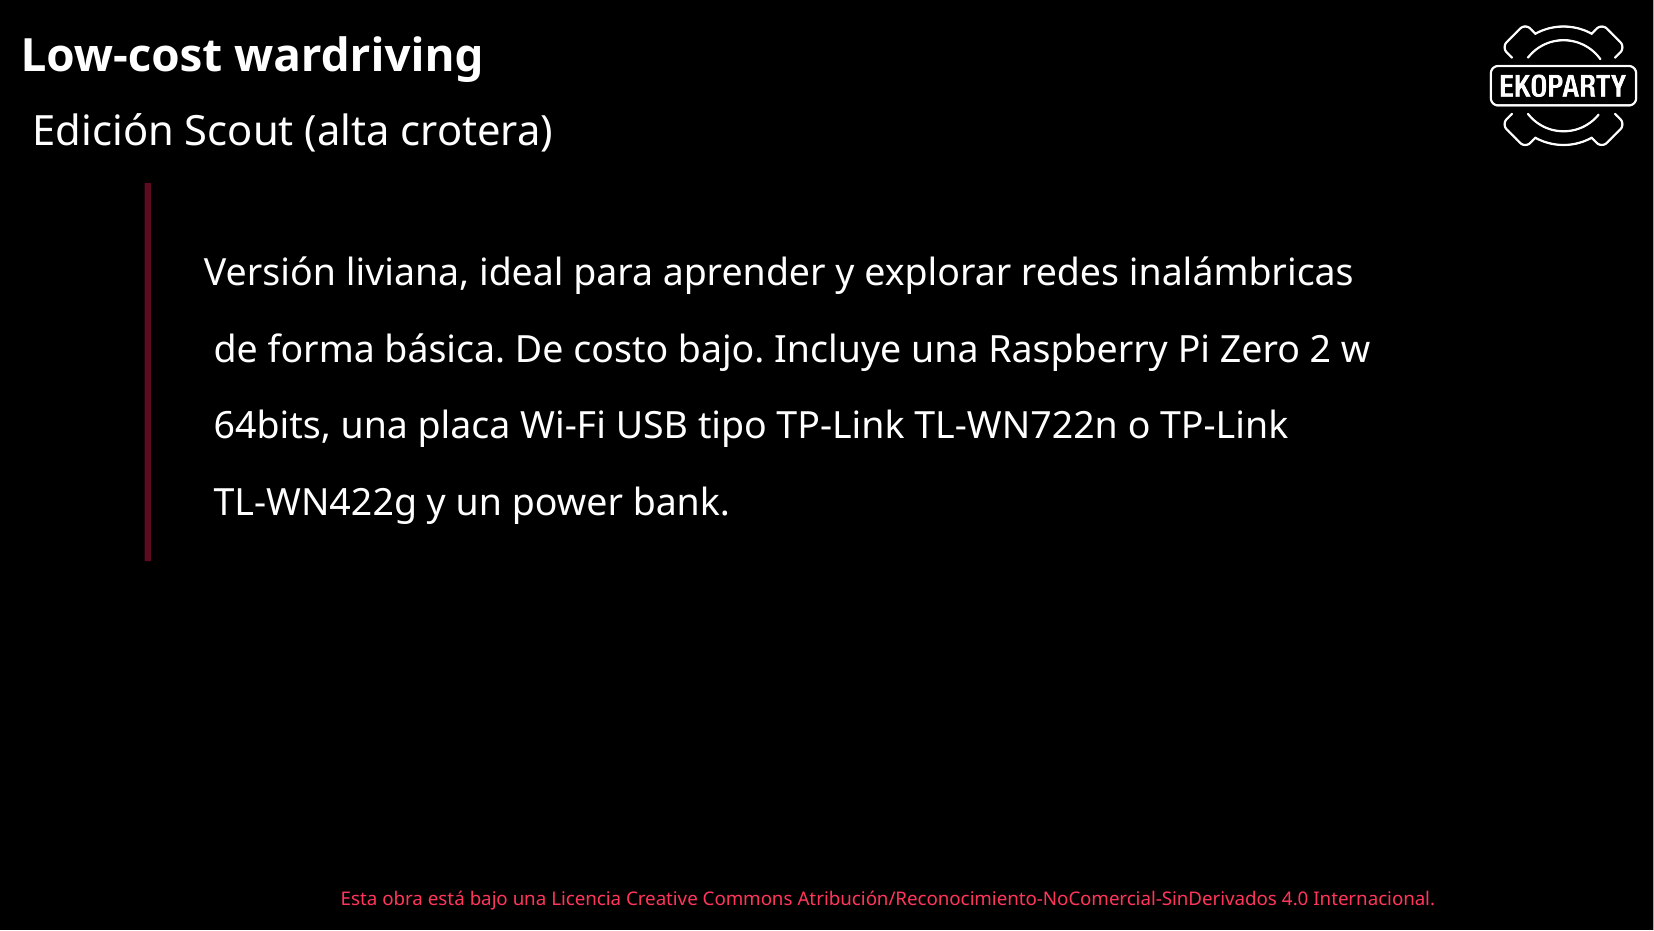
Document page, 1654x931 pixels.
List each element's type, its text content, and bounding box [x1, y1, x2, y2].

text_box Esta obra está bajo una Licencia Creative Commons Atribución/Reconocimiento-NoComercial-SinDerivados 4.0 Internacional. [325, 878, 1654, 917]
text_box Edición Scout (alta crotera) [17, 93, 1433, 161]
text_box Low-cost wardriving [5, 14, 1476, 87]
text_box Versión liviana, ideal para aprender y explorar redes inalámbricas de forma básica. De costo bajo. Incluye una Raspberry Pi Zero 2 w 64bits, una placa Wi-Fi USB tipo TP-Link TL-WN722n o TP-Link TL-WN422g y un power bank. [189, 212, 1596, 575]
picture [1476, 0, 1654, 178]
